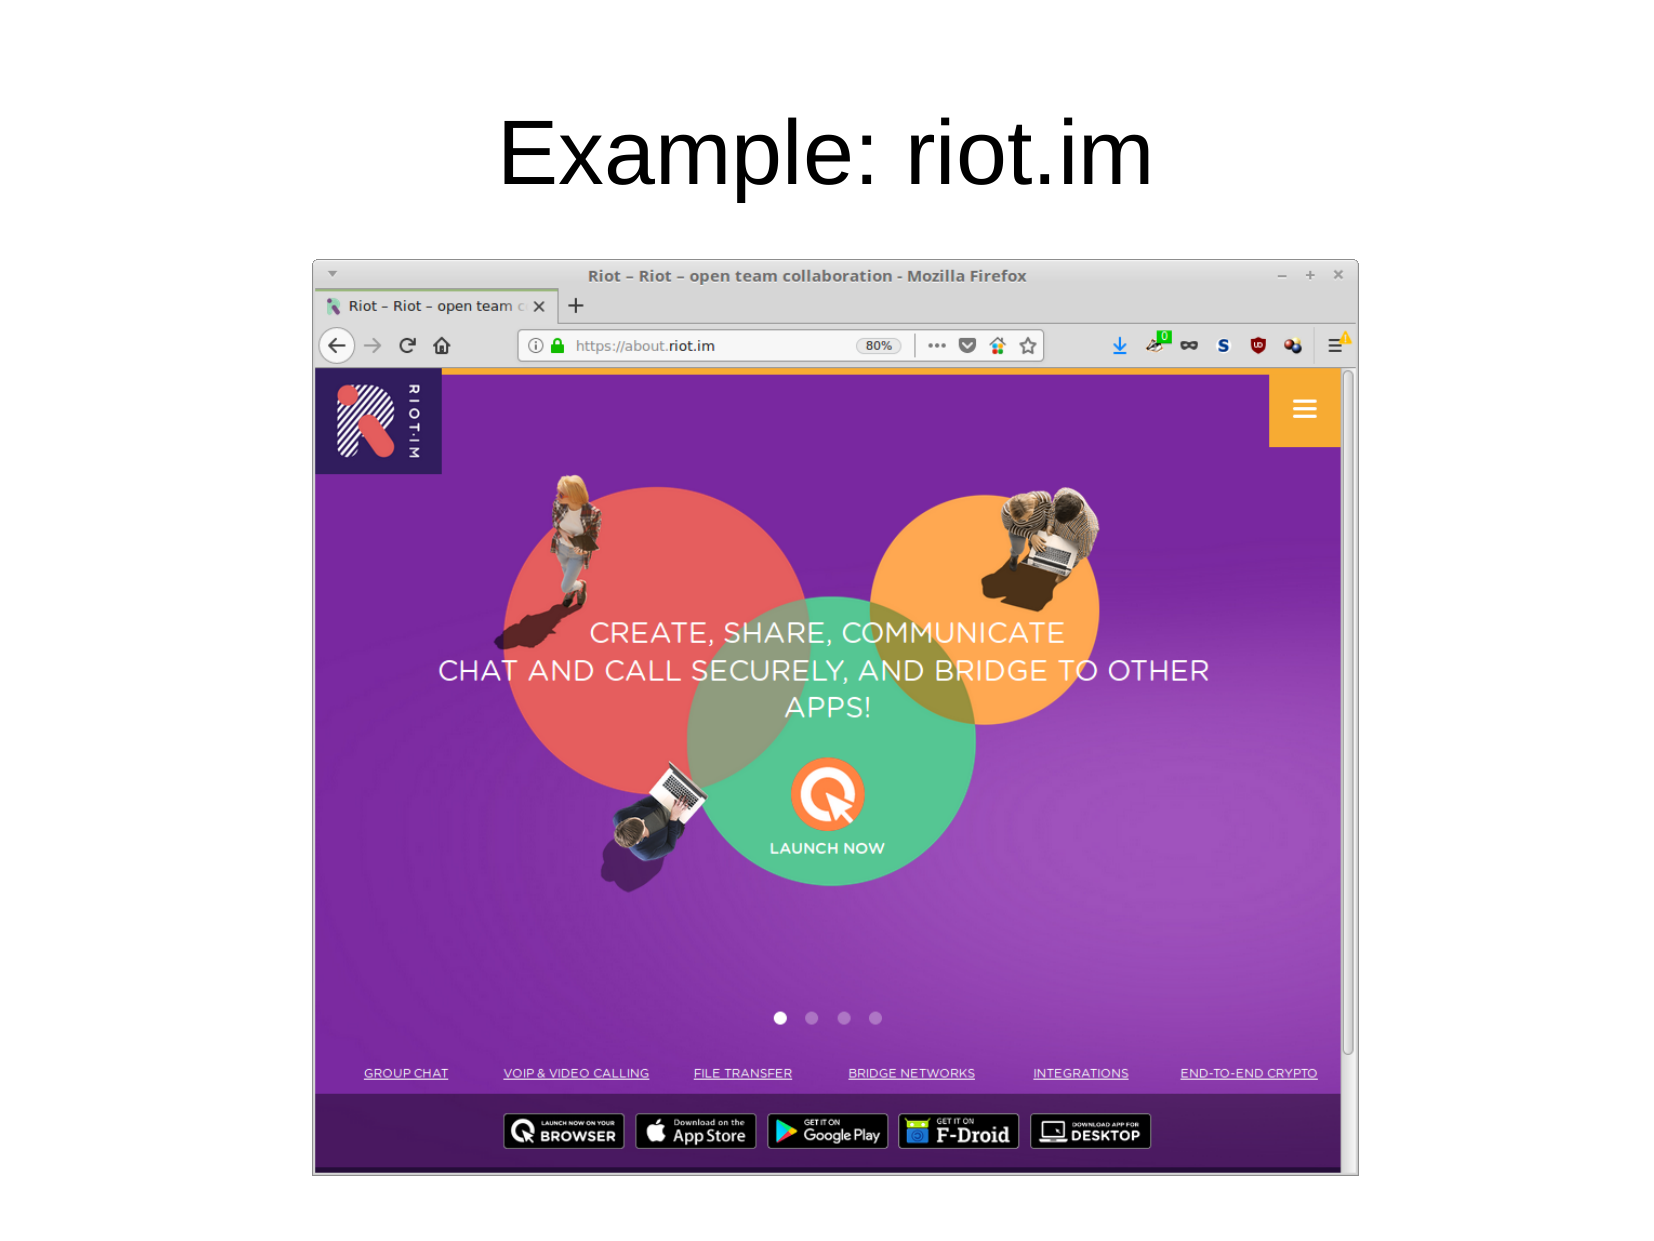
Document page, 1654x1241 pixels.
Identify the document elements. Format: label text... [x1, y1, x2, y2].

picture [312, 259, 1359, 1176]
title Example: riot.im [82, 49, 1571, 257]
